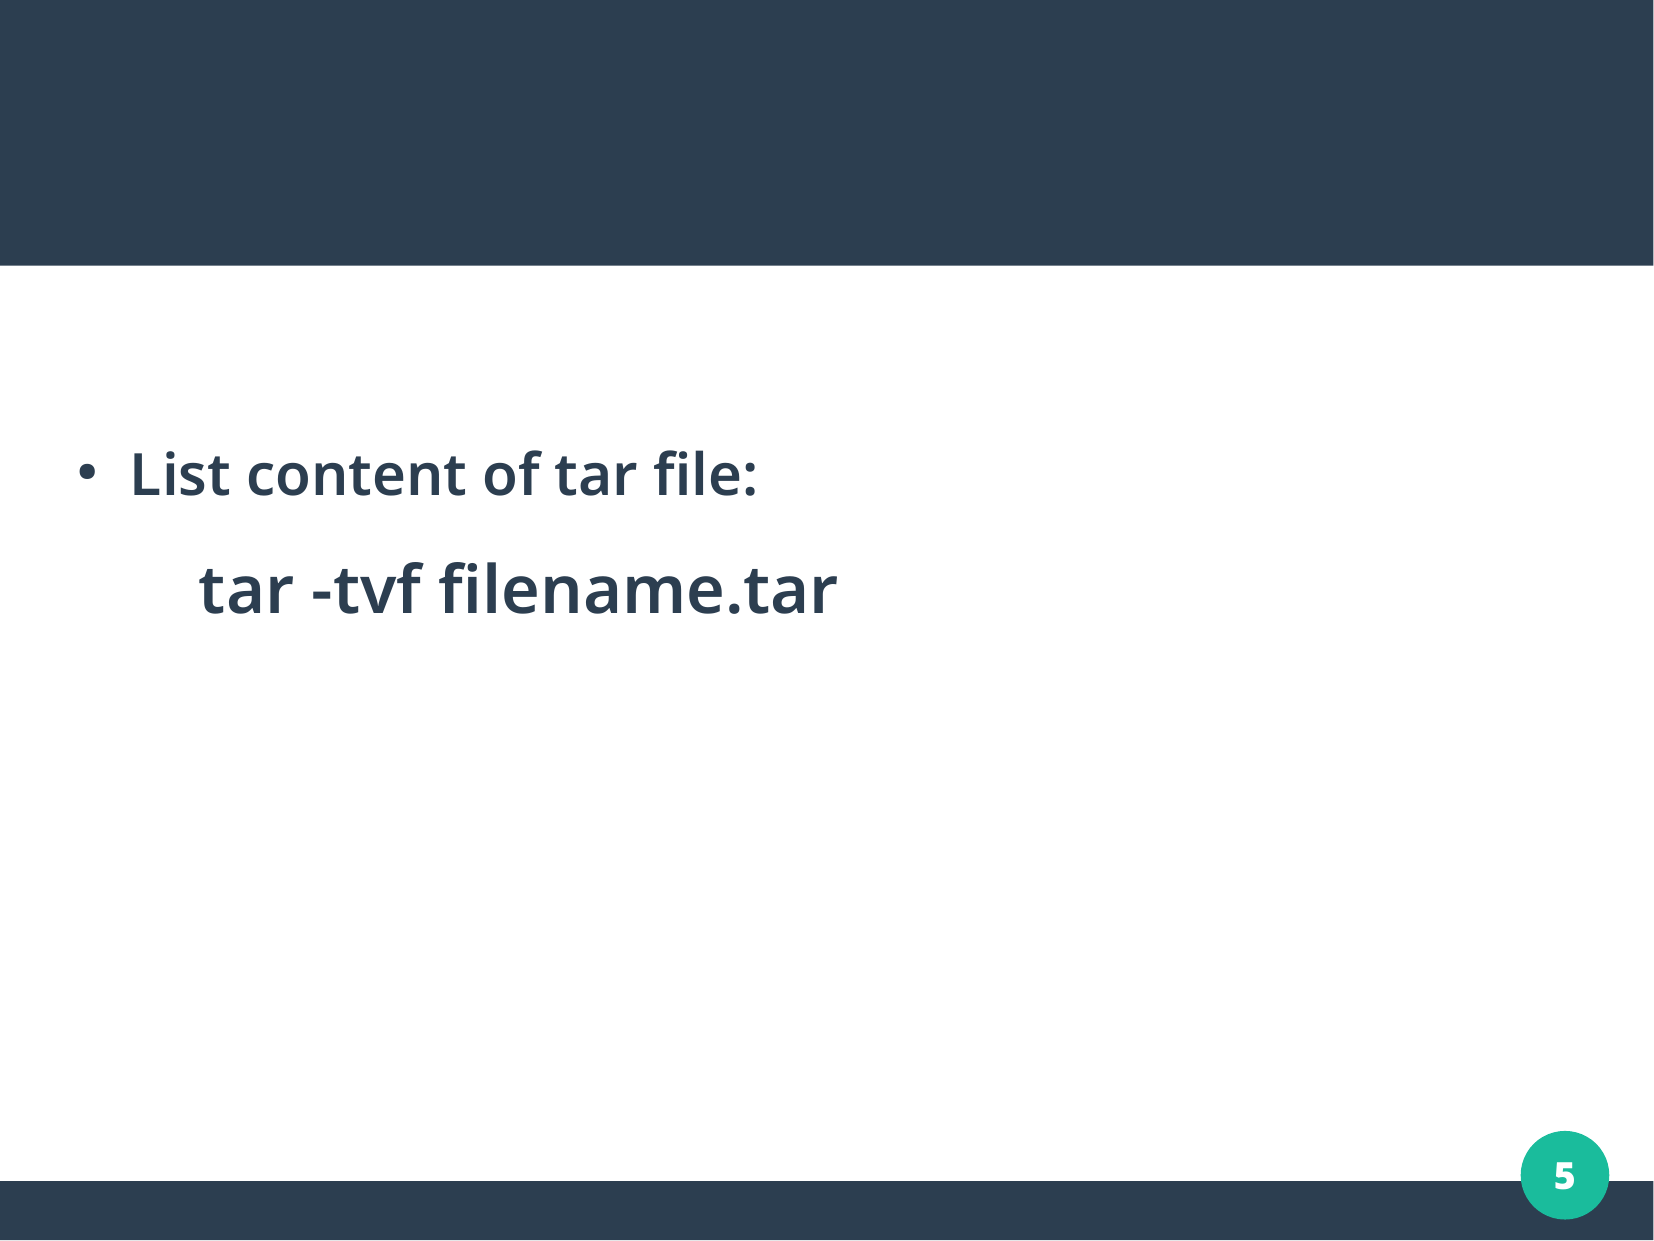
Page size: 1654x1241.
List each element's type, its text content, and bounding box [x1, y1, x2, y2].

list List content of tar file: tar -tvf filename.tar [59, 324, 1595, 1152]
